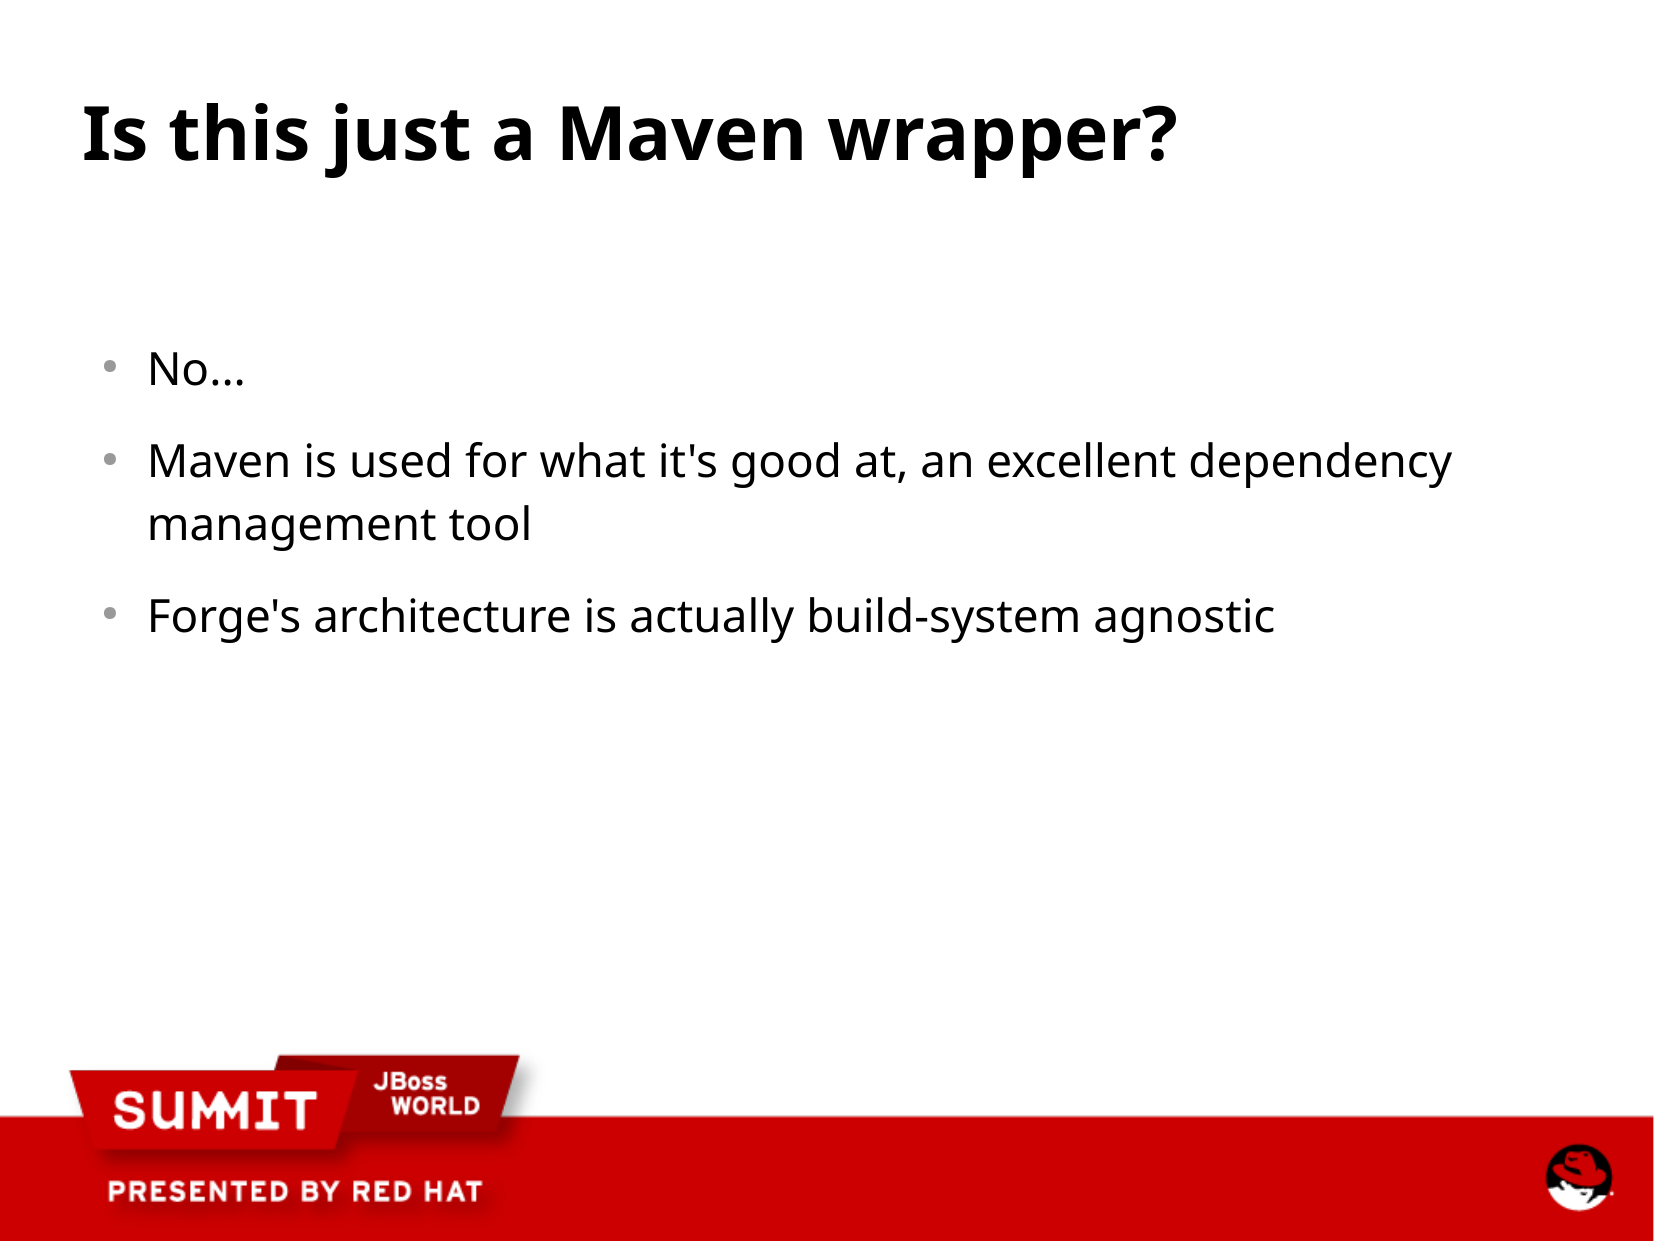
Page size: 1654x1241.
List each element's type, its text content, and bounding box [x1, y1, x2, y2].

picture [0, 1043, 1654, 1241]
list No... Maven is used for what it's good at, an excellent dependency management tool Forge's architecture is actually build-system agnostic [86, 244, 1576, 1024]
title Is this just a Maven wrapper? [82, 45, 1571, 218]
